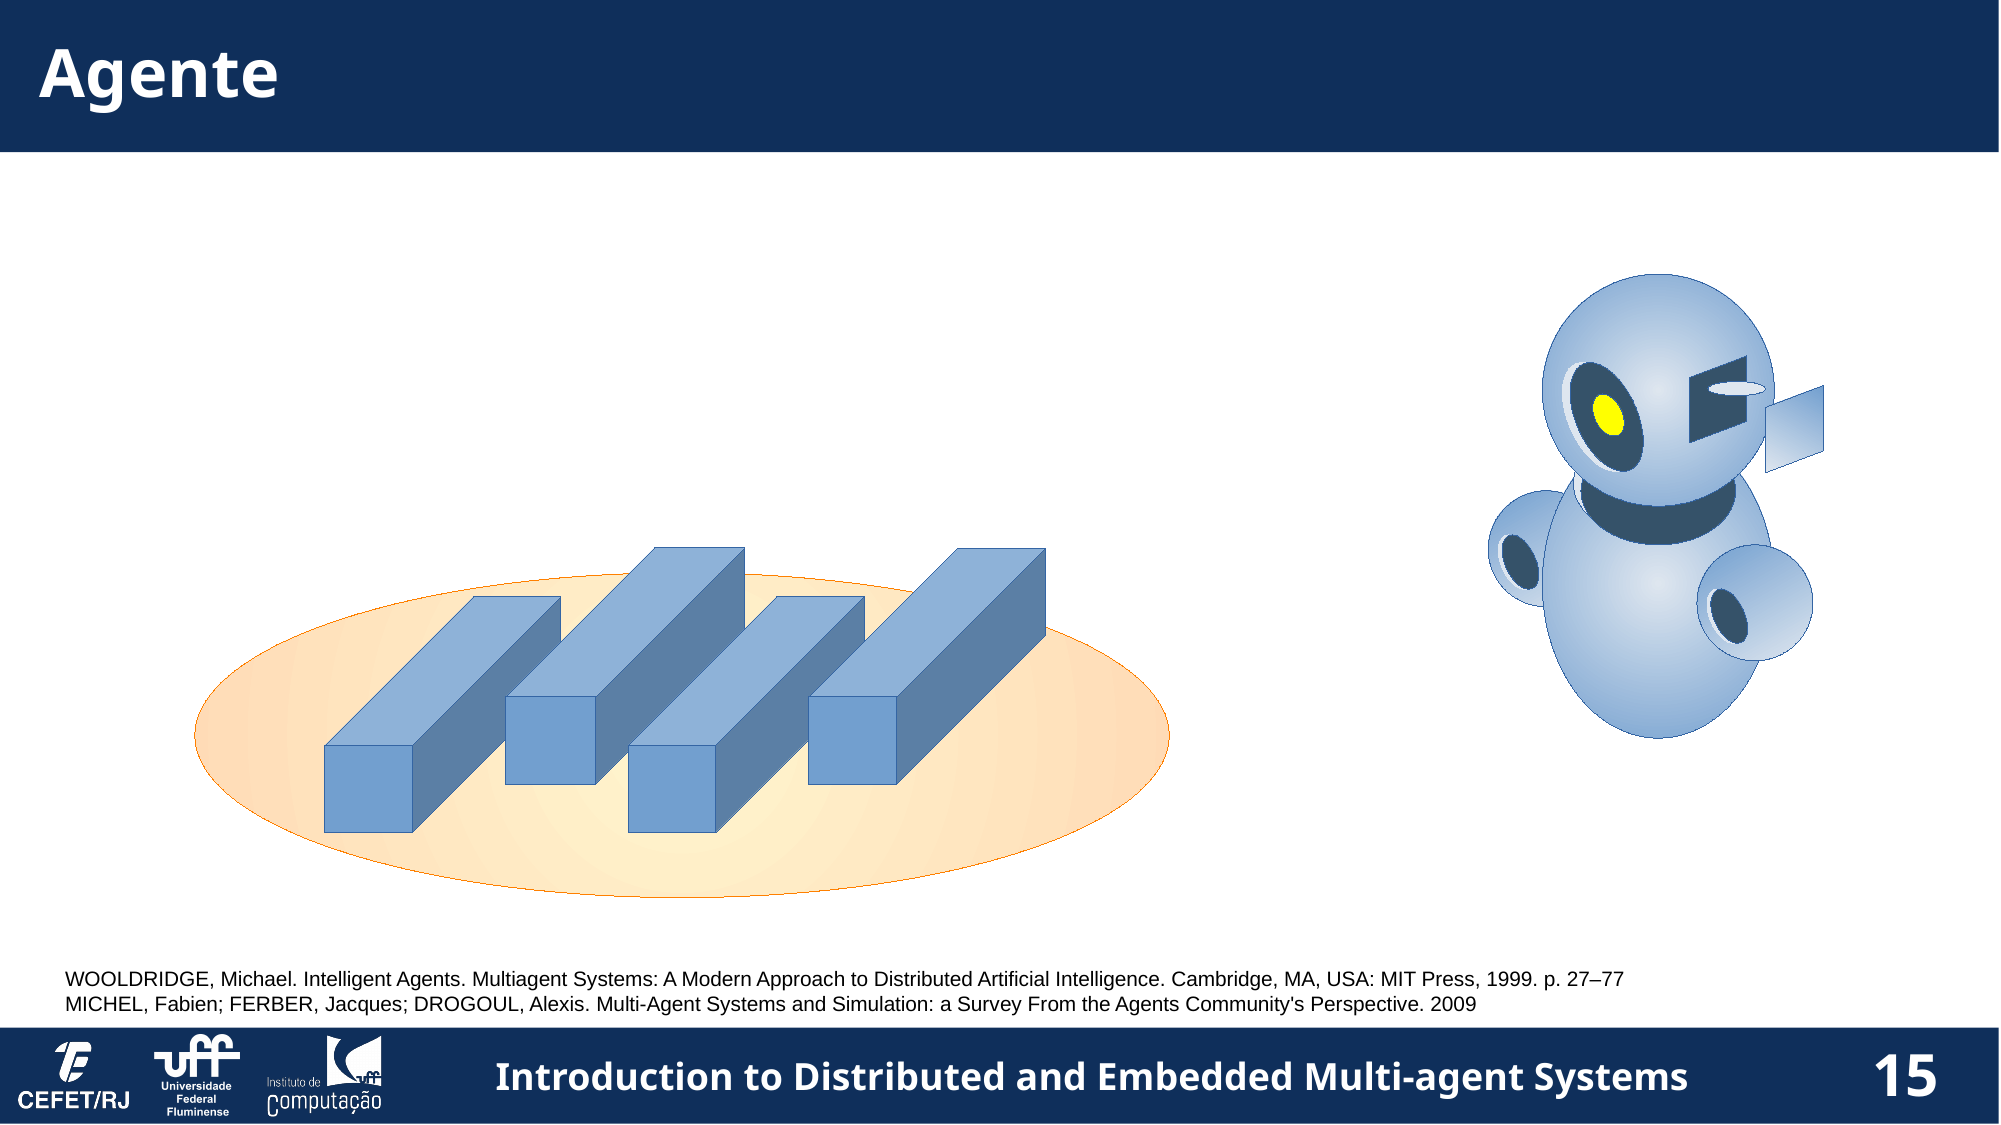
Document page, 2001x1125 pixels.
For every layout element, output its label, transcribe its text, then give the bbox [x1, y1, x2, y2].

text_box [194, 549, 1170, 898]
text_box [1488, 274, 1824, 739]
picture [18, 1021, 129, 1125]
text_box WOOLDRIDGE, Michael. Intelligent Agents. Multiagent Systems: A Modern Approach to Distributed Artificial Intelligence. Cambridge, MA, USA: MIT Press, 1999. p. 27–77 MICHEL, Fabien; FERBER, Jacques; DROGOUL, Alexis. Multi-Agent Systems and Simulation: a Survey From the Agents Community's Perspective. 2009 [50, 958, 1969, 1024]
picture [265, 1033, 383, 1117]
picture [153, 1033, 241, 1121]
text_box Agente [25, 23, 1999, 119]
